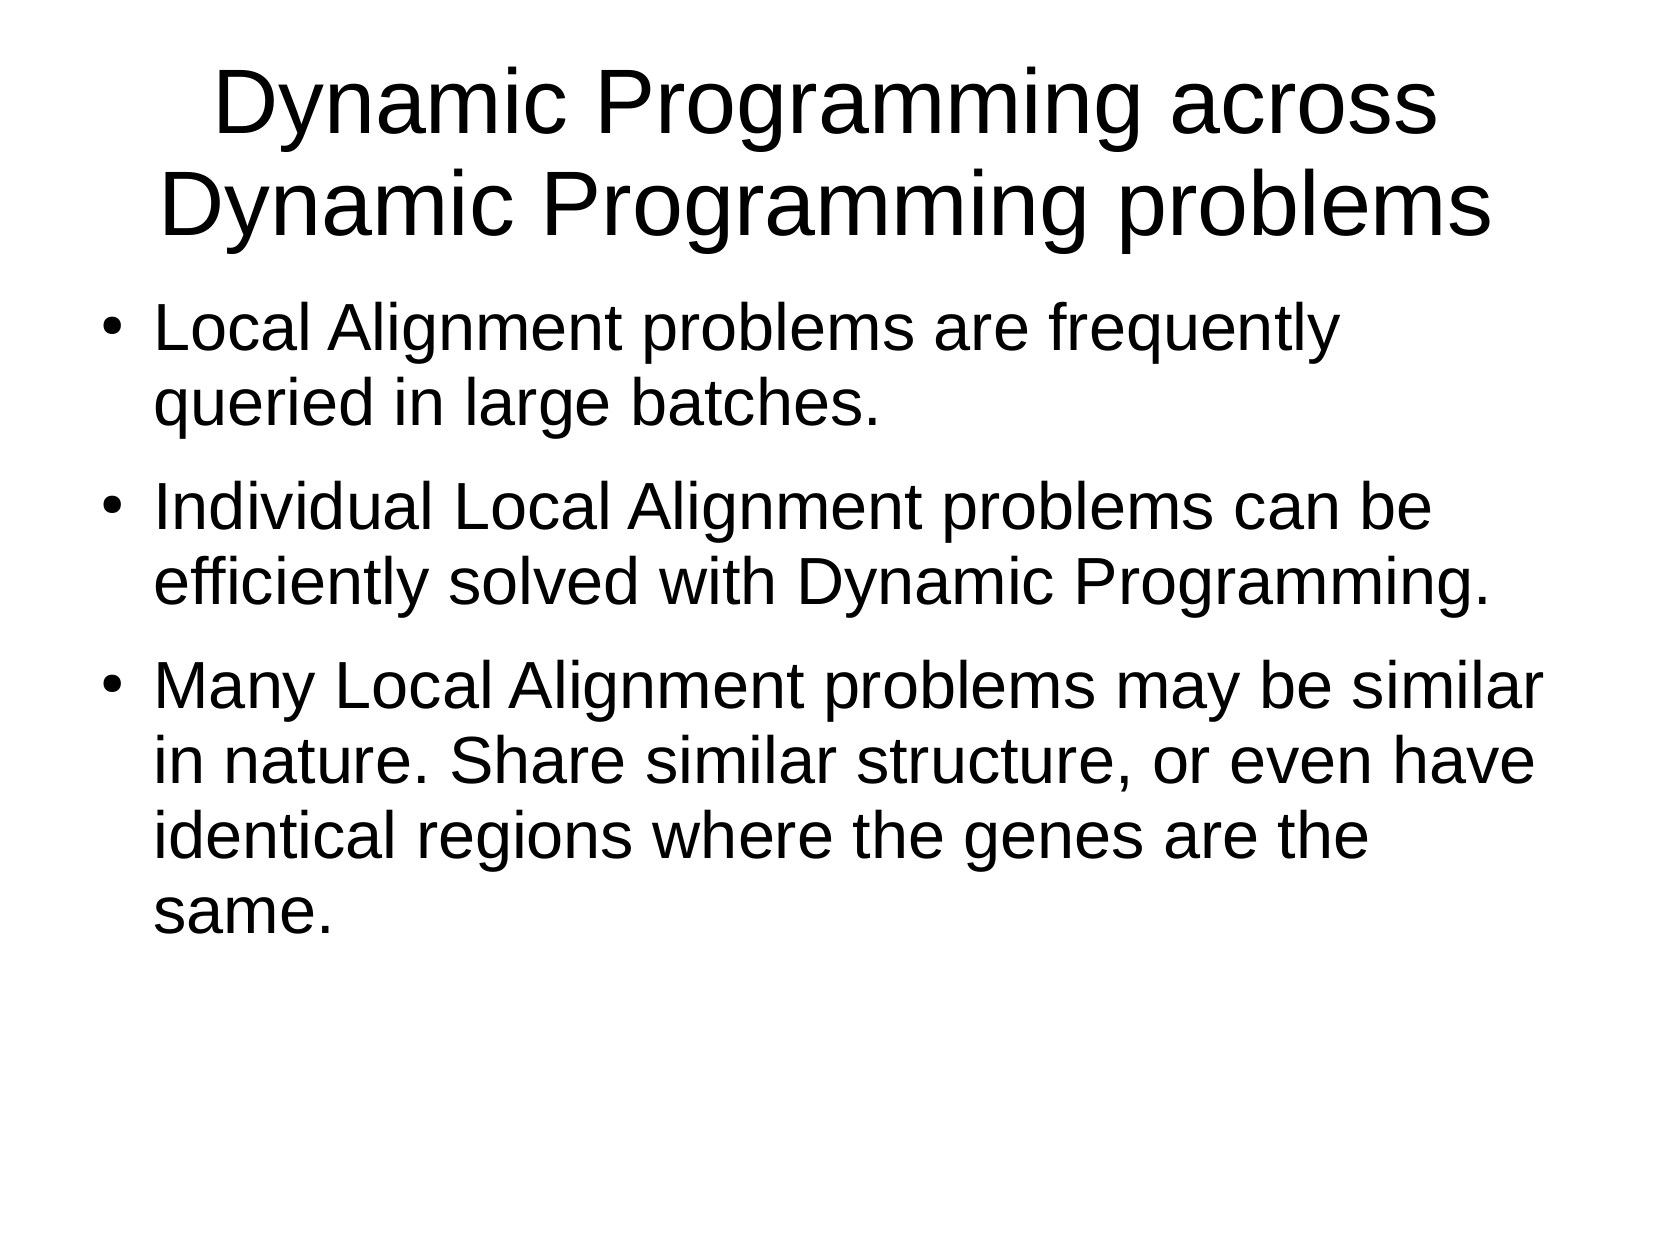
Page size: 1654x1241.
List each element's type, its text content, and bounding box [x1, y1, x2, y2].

list Local Alignment problems are frequently queried in large batches. Individual Local Alignment problems can be efficiently solved with Dynamic Programming. Many Local Alignment problems may be similar in nature. Share similar structure, or even have identical regions where the genes are the same. [82, 290, 1571, 1010]
title Dynamic Programming across Dynamic Programming problems [82, 49, 1571, 257]
